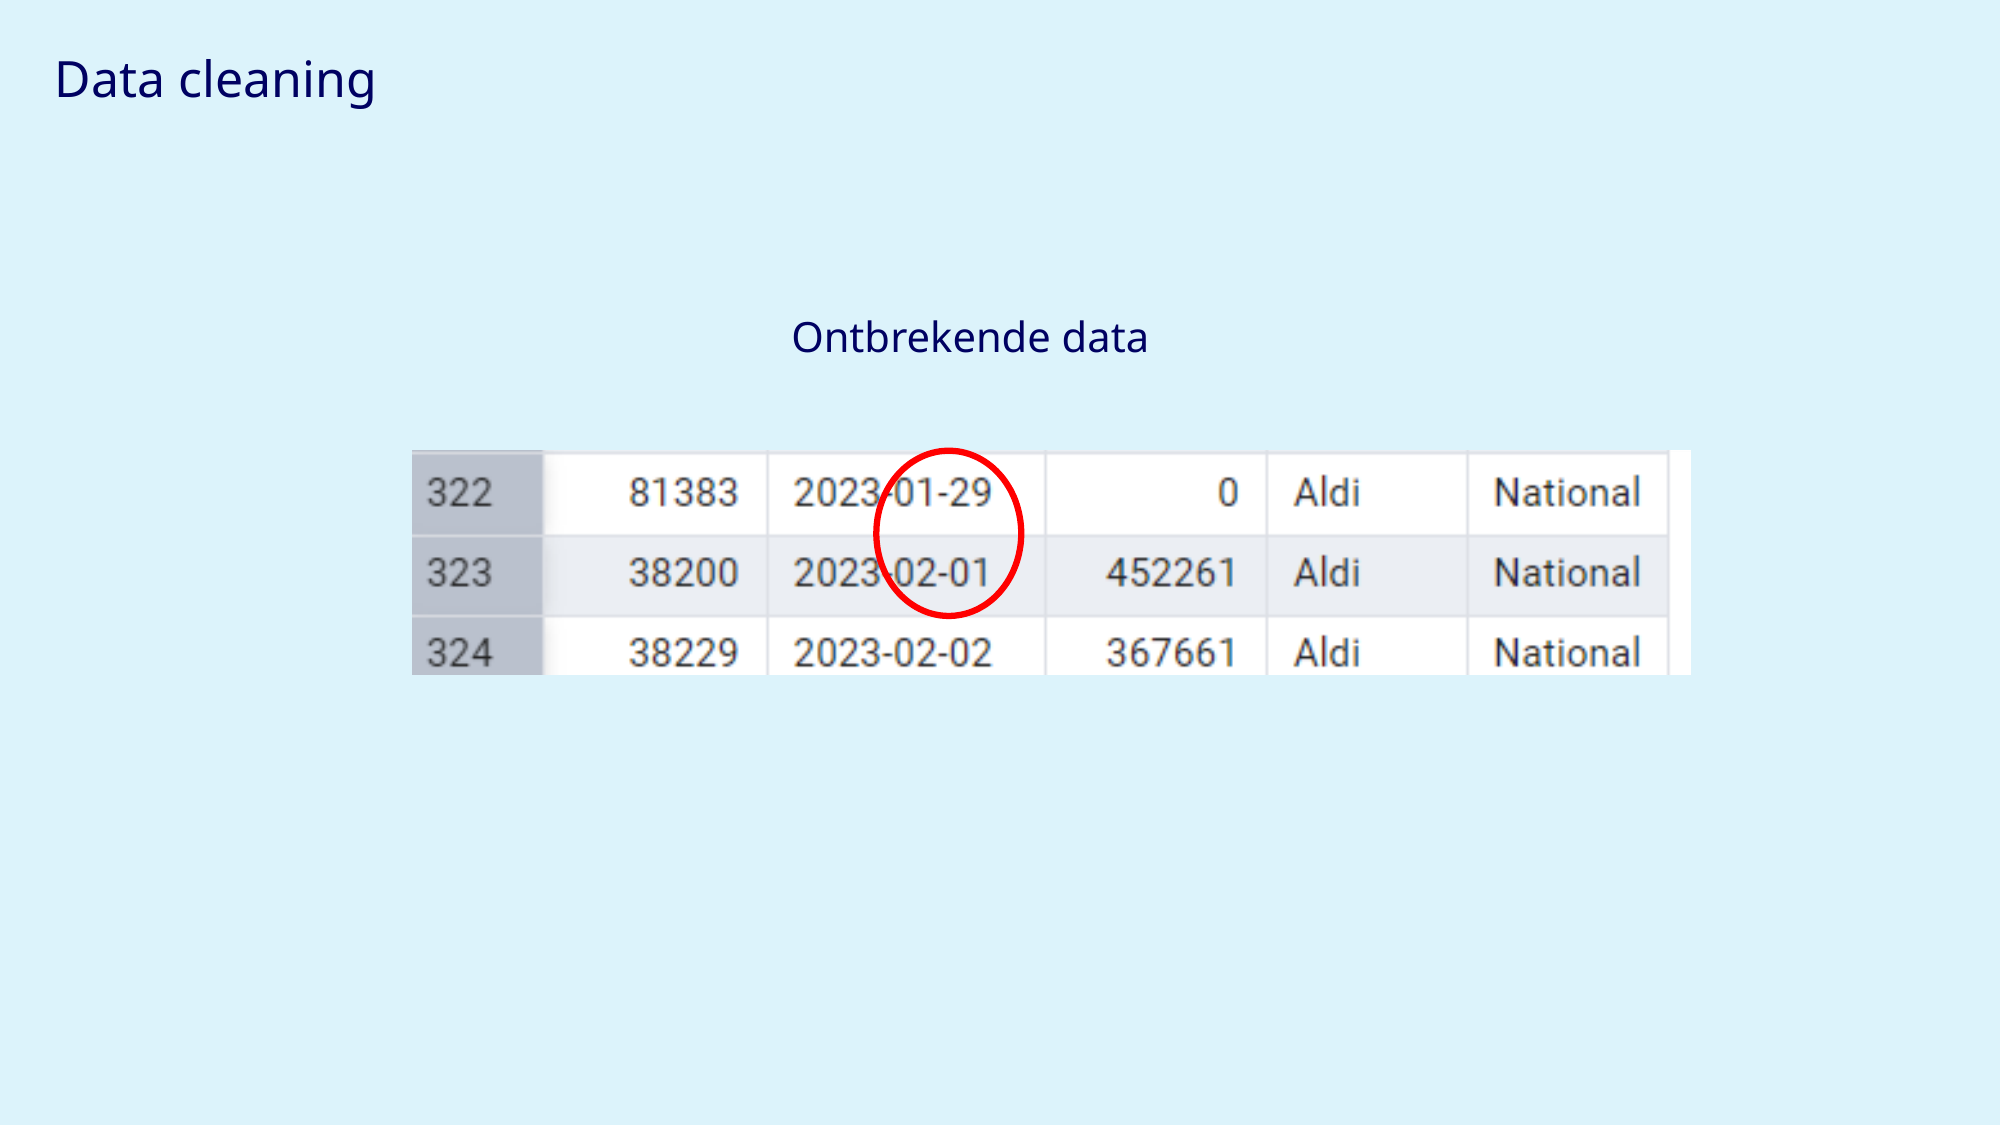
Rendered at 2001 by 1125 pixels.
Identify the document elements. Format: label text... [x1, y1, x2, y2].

text_box Ontbrekende data [776, 303, 1267, 370]
picture [412, 450, 1691, 675]
text_box Data cleaning [39, 39, 463, 116]
picture [880, 454, 1018, 612]
